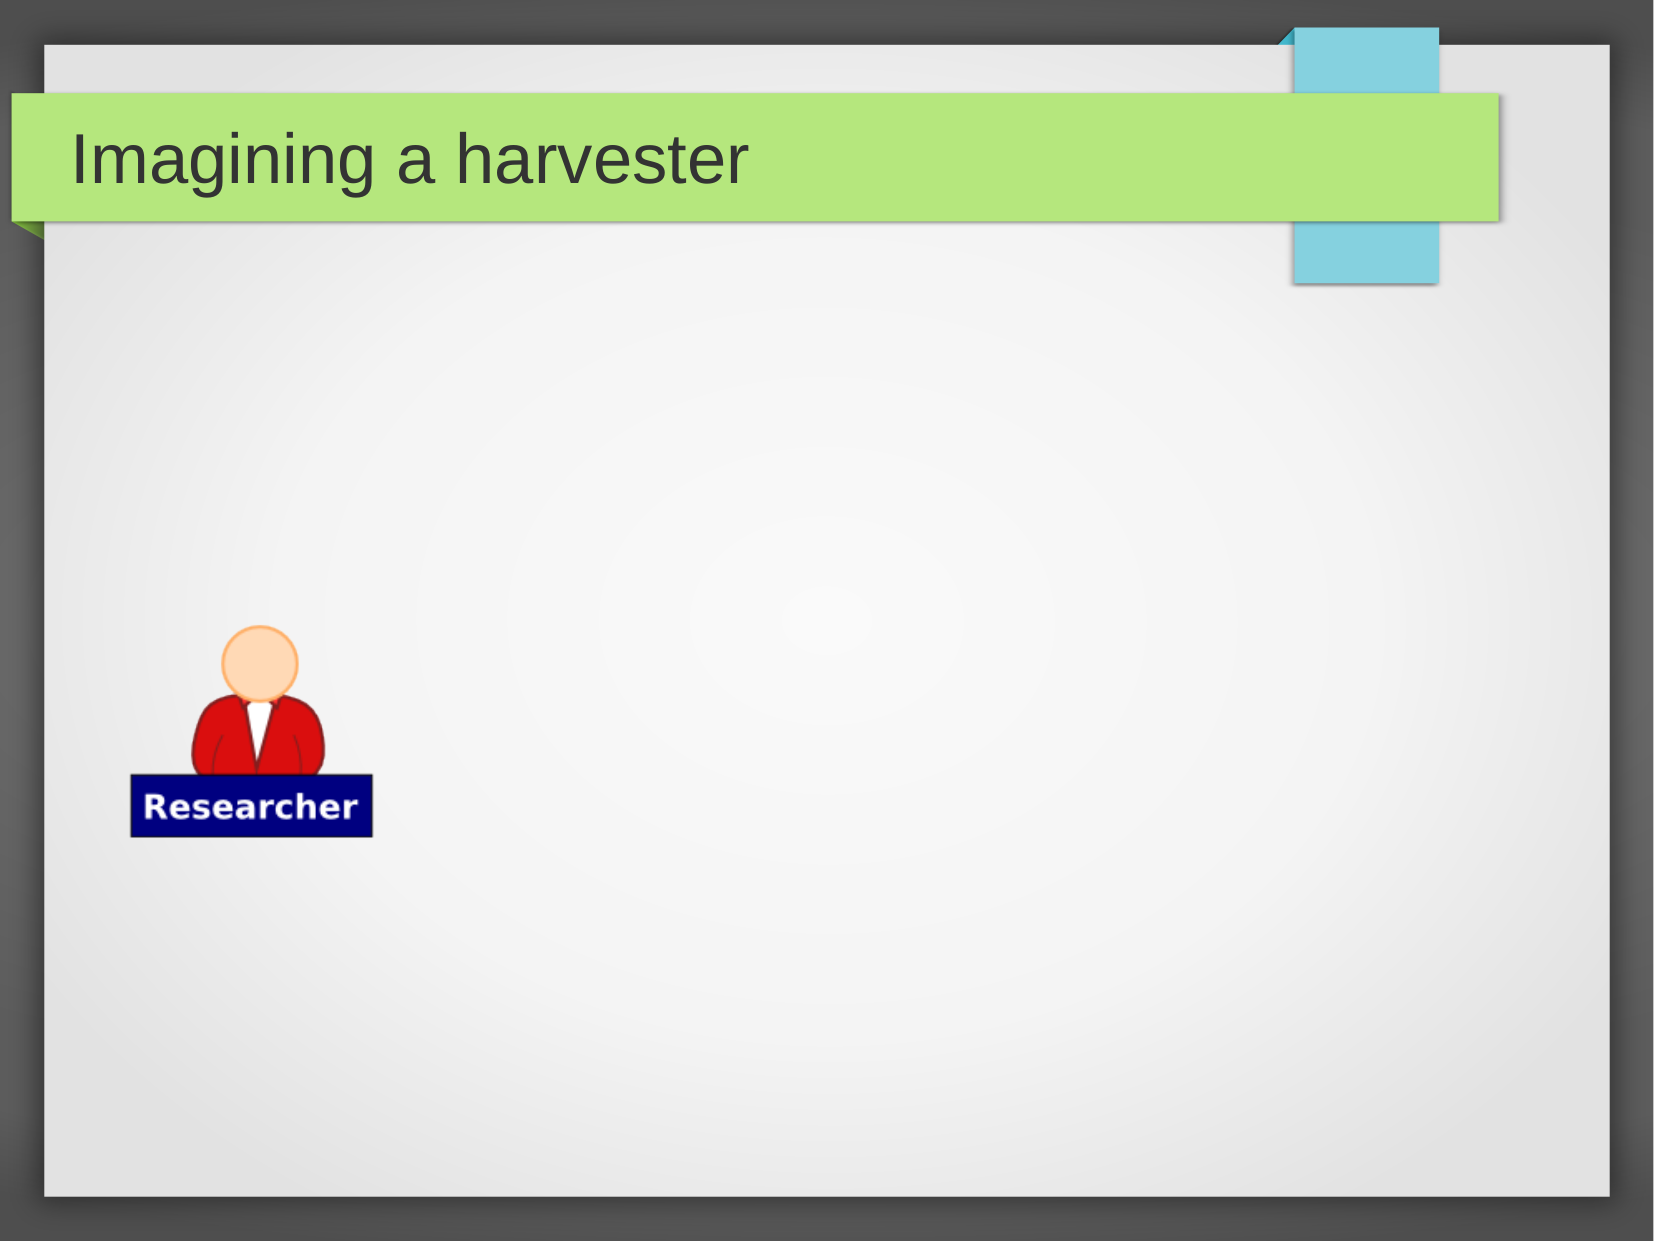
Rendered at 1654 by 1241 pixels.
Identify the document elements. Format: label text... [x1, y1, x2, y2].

picture [0, 0, 1654, 1241]
title Imagining a harvester [70, 106, 1229, 213]
